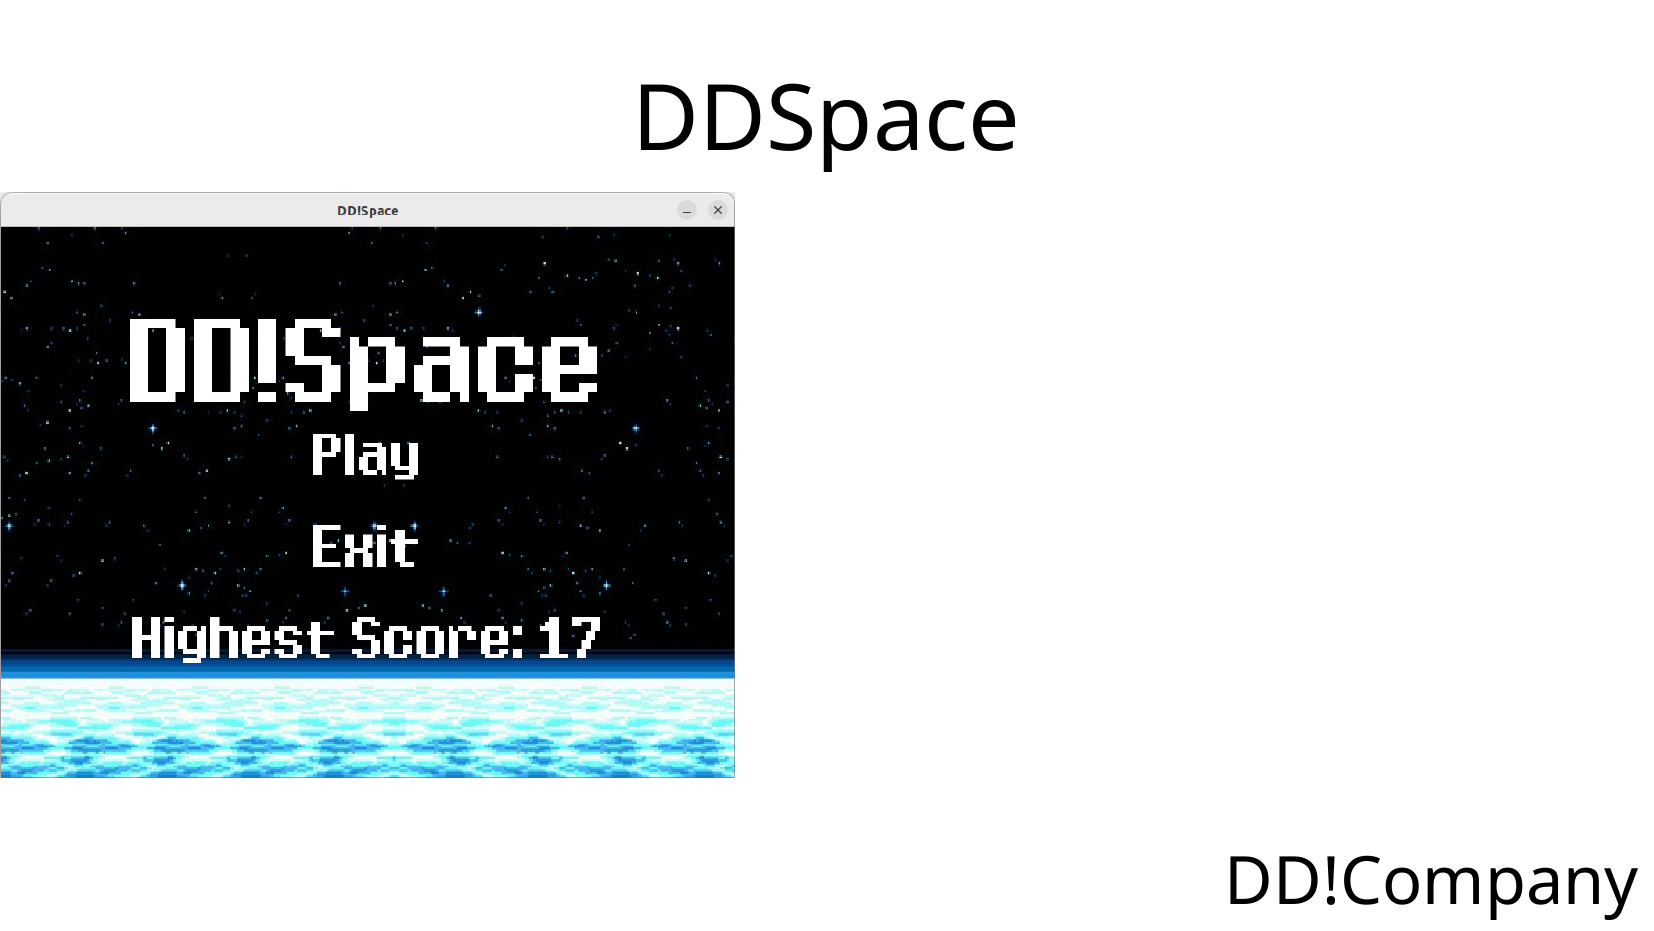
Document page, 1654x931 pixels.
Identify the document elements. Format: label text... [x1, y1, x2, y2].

picture [0, 192, 735, 778]
subtitle DD!Company [1210, 826, 1654, 931]
title DDSpace [82, 37, 1571, 193]
